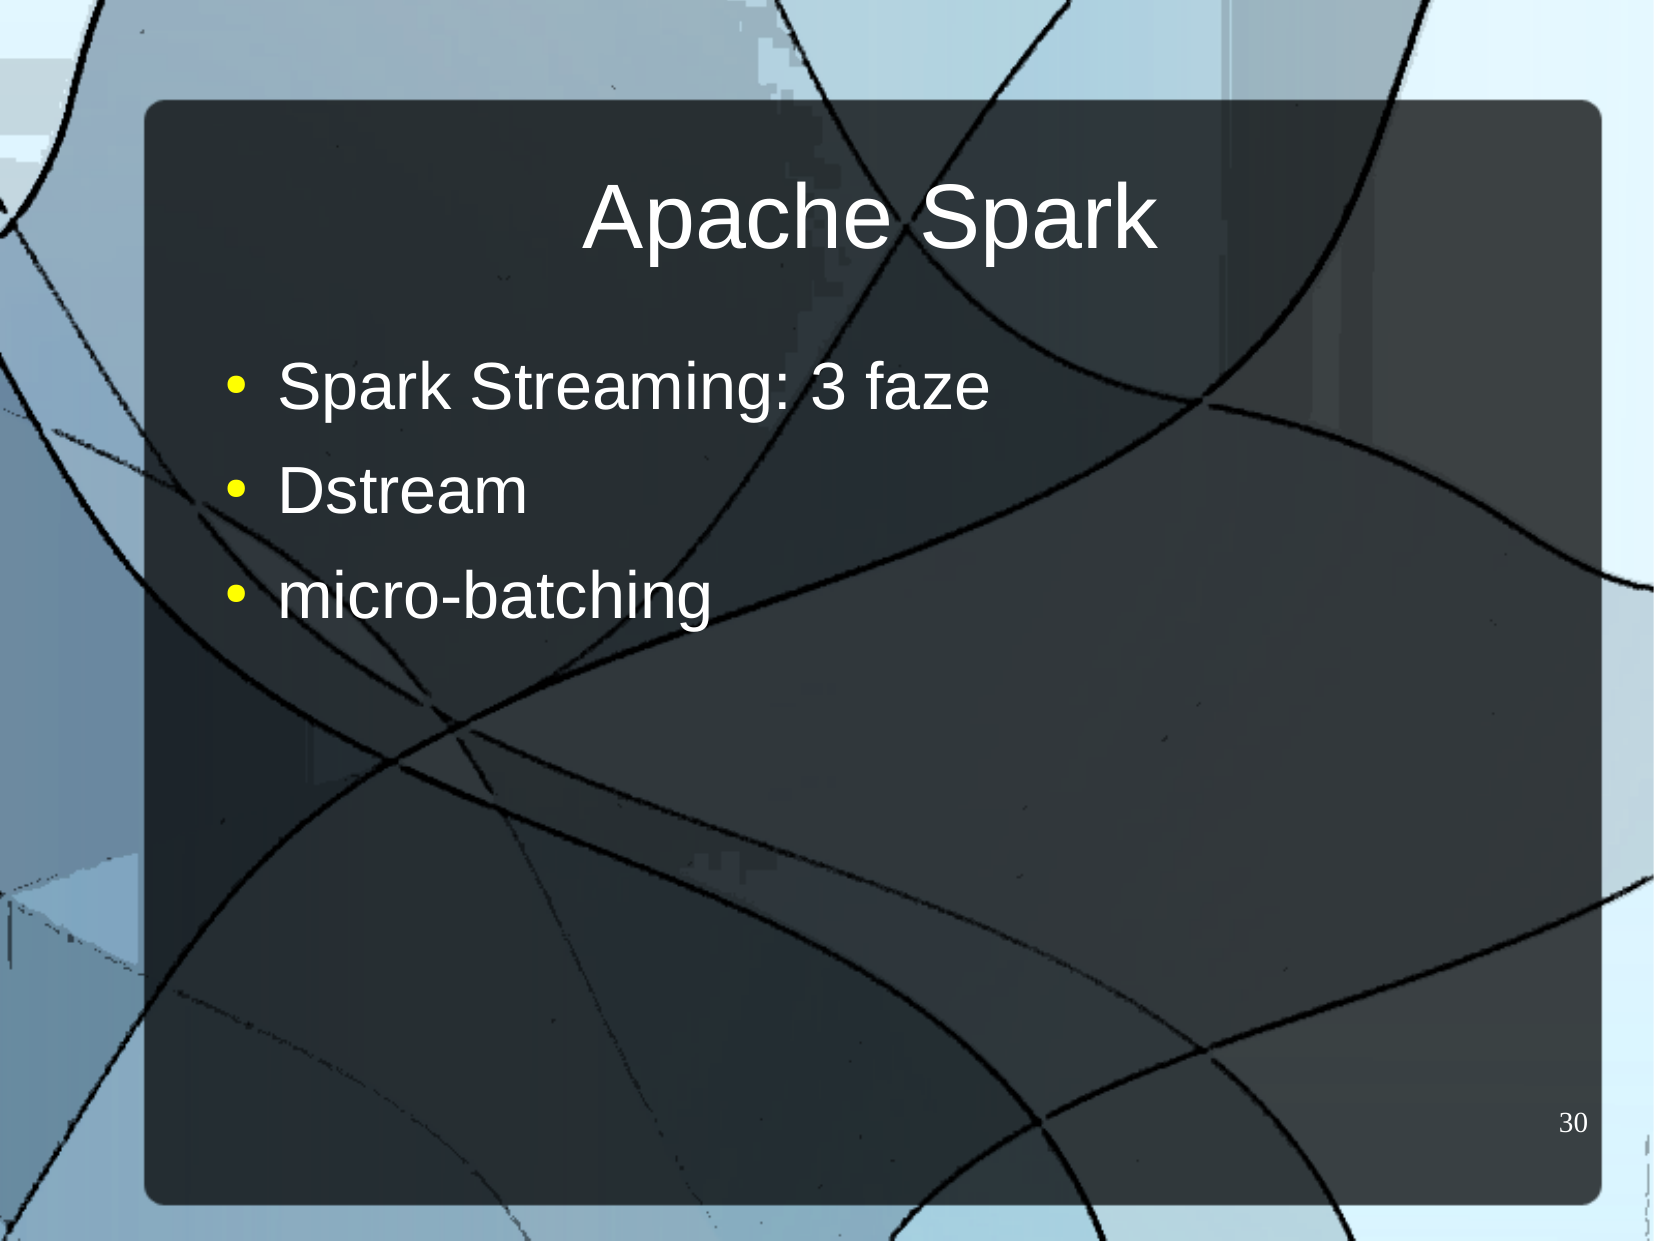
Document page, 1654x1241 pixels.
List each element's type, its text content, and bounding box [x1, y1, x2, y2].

title Apache Spark [159, 108, 1583, 325]
picture [0, 0, 1654, 1241]
list Spark Streaming: 3 faze Dstream micro-batching [206, 349, 1571, 1034]
